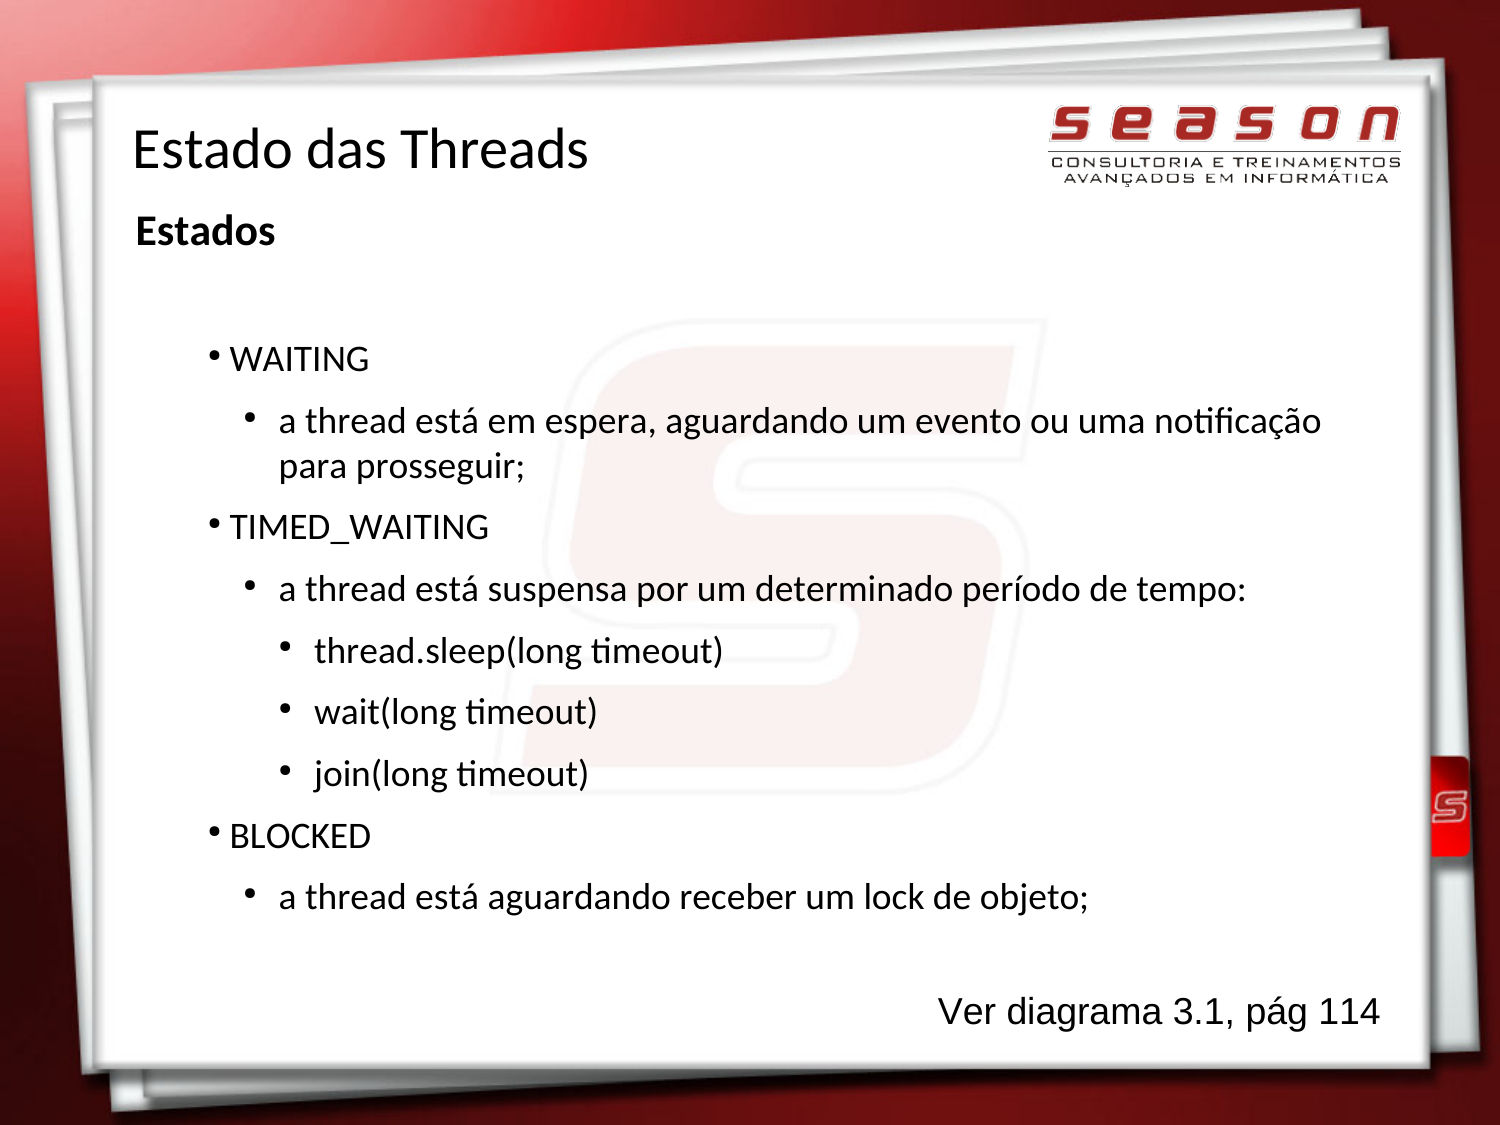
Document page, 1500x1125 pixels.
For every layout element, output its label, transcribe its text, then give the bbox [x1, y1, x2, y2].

title Estado das Threads [118, 33, 1394, 257]
text_box WAITING a thread está em espera, aguardando um evento ou uma notificação para prosseguir; TIMED_WAITING a thread está suspensa por um determinado período de tempo: thread.sleep(long timeout) wait(long timeout) join(long timeout) BLOCKED a thread está aguardando receber um lock de objeto; [207, 311, 1328, 940]
text_box [1031, 878, 1061, 939]
picture [0, 0, 1500, 1125]
text_box Estados [119, 201, 1240, 255]
text_box Ver diagrama 3.1, pág 114 [708, 979, 1396, 1040]
